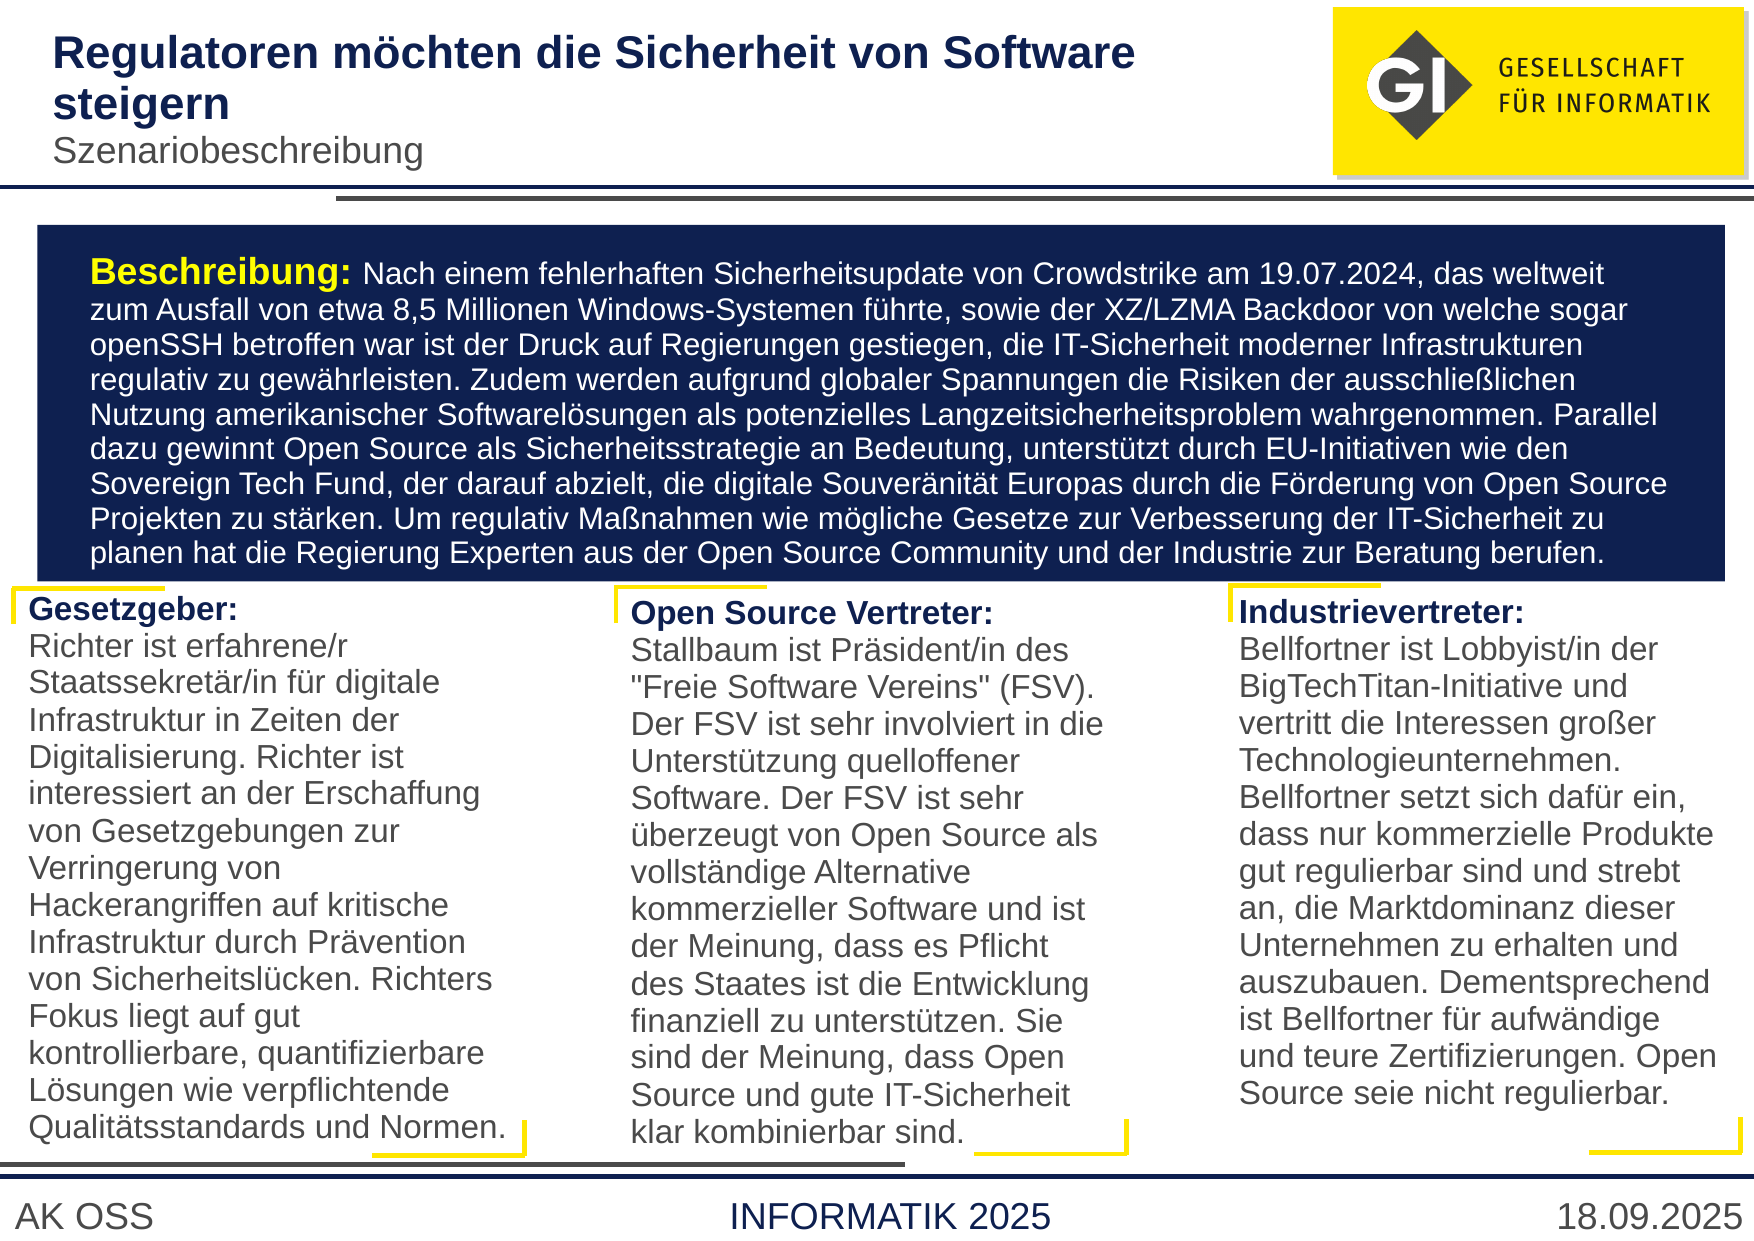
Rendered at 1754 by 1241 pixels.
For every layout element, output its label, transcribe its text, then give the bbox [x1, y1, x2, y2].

text_box AK OSS [0, 1188, 170, 1241]
text_box [1332, 7, 1744, 176]
text_box Industrievertreter: Bellfortner ist Lobbyist/in der BigTechTitan-Initiative und vertritt die Interessen großer Technologieunternehmen. Bellfortner setzt sich dafür ein, dass nur kommerzielle Produkte gut regulierbar sind und strebt an, die Marktdominanz dieser Unternehmen zu erhalten und auszubauen. Dementsprechend ist Bellfortner für aufwändige und teure Zertifizierungen. Open Source seie nicht regulierbar. [1224, 586, 1735, 1157]
text_box INFORMATIK 2025 [714, 1188, 1067, 1241]
text_box 18.09.2025 [1541, 1188, 1754, 1241]
text_box Beschreibung: Nach einem fehlerhaften Sicherheitsupdate von Crowdstrike am 19.07.2024, das weltweit zum Ausfall von etwa 8,5 Millionen Windows-Systemen führte, sowie der XZ/LZMA Backdoor von welche sogar openSSH betroffen war ist der Druck auf Regierungen gestiegen, die IT-Sicherheit moderner Infrastrukturen regulativ zu gewährleisten. Zudem werden aufgrund globaler Spannungen die Risiken der ausschließlichen Nutzung amerikanischer Softwarelösungen als potenzielles Langzeitsicherheitsproblem wahrgenommen. Parallel dazu gewinnt Open Source als Sicherheitsstrategie an Bedeutung, unterstützt durch EU-Initiativen wie den Sovereign Tech Fund, der darauf abzielt, die digitale Souveränität Europas durch die Förderung von Open Source Projekten zu stärken. Um regulativ Maßnahmen wie mögliche Gesetze zur Verbesserung der IT-Sicherheit zu planen hat die Regierung Experten aus der Open Source Community und der Industrie zur Beratung berufen. [75, 243, 1688, 720]
text_box [37, 224, 1725, 582]
text_box Open Source Vertreter: Stallbaum ist Präsident/in des "Freie Software Vereins" (FSV). Der FSV ist sehr involviert in die Unterstützung quelloffener Software. Der FSV ist sehr überzeugt von Open Source als vollständige Alternative kommerzieller Software und ist der Meinung, dass es Pflicht des Staates ist die Entwicklung finanziell zu unterstützen. Sie sind der Meinung, dass Open Source und gute IT-Sicherheit klar kombinierbar sind. [615, 720, 1127, 1158]
picture [1367, 30, 1710, 140]
text_box Regulatoren möchten die Sicherheit von Software steigern Szenariobeschreibung [37, 19, 1313, 179]
text_box Gesetzgeber: Richter ist erfahrene/r Staatssekretär/in für digitale Infrastruktur in Zeiten der Digitalisierung. Richter ist interessiert an der Erschaffung von Gesetzgebungen zur Verringerung von Hackerangriffen auf kritische Infrastruktur durch Prävention von Sicherheitslücken. Richters Fokus liegt auf gut kontrollierbare, quantifizierbare Lösungen wie verpflichtende Qualitätsstandards und Normen. [13, 582, 525, 1190]
